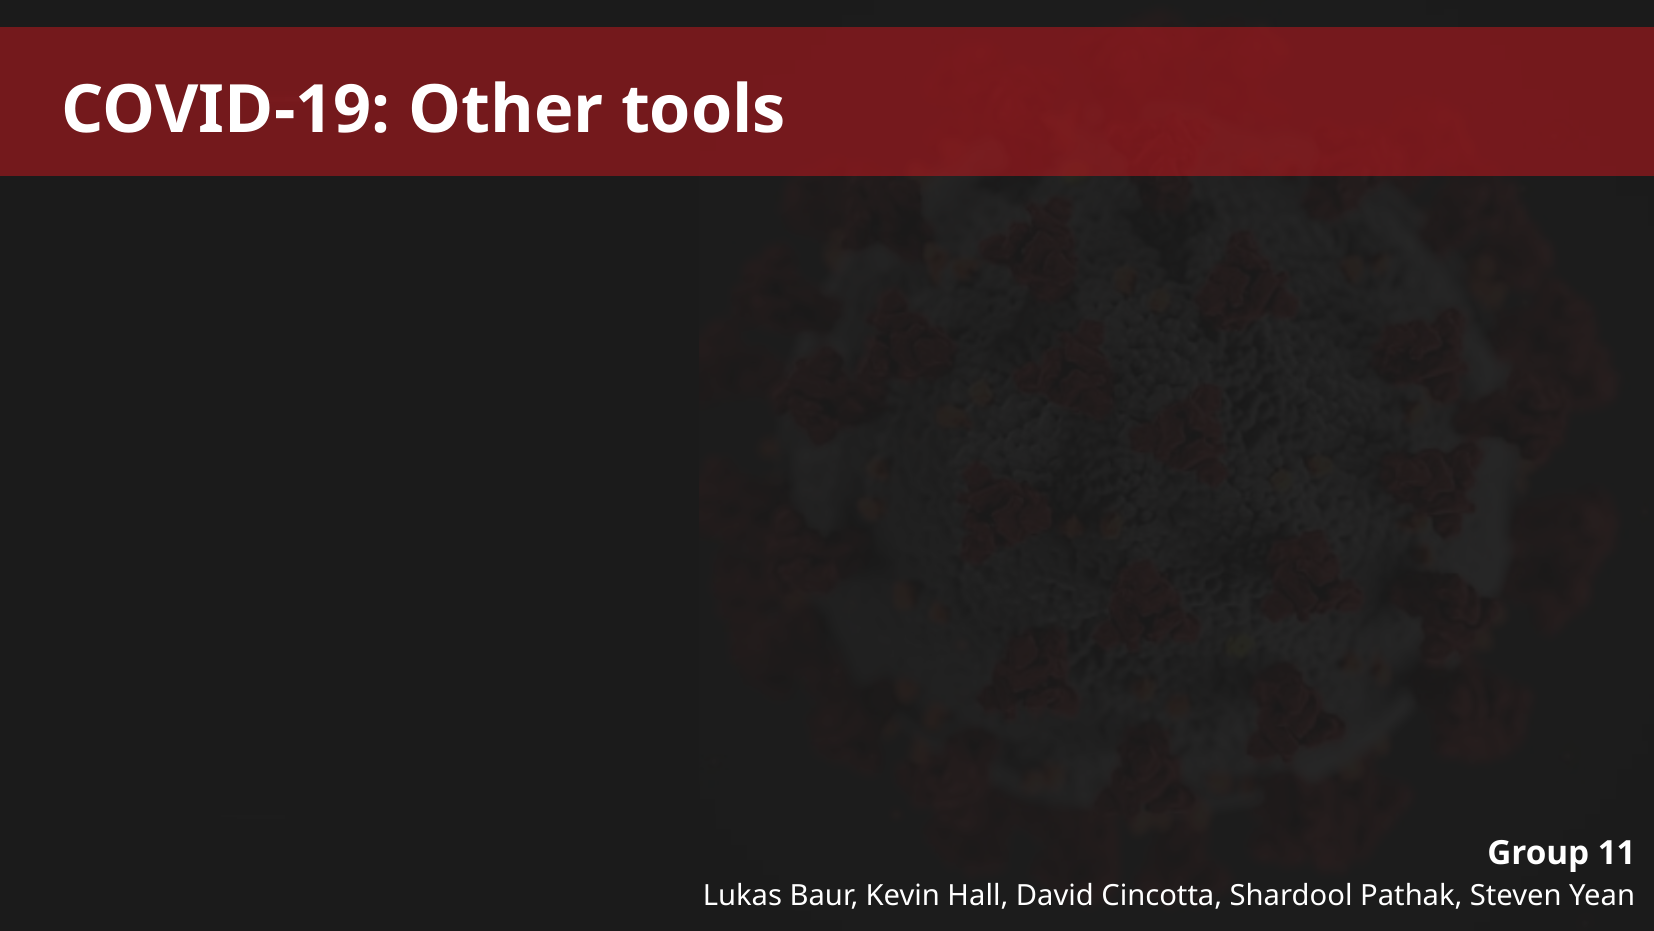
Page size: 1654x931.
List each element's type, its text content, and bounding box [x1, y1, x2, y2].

text_box COVID-19: Other tools [61, 21, 1654, 193]
text_box [0, 0, 1654, 931]
text_box Group 11 Lukas Baur, Kevin Hall, David Cincotta, Shardool Pathak, Steven Yean [0, 725, 1636, 931]
